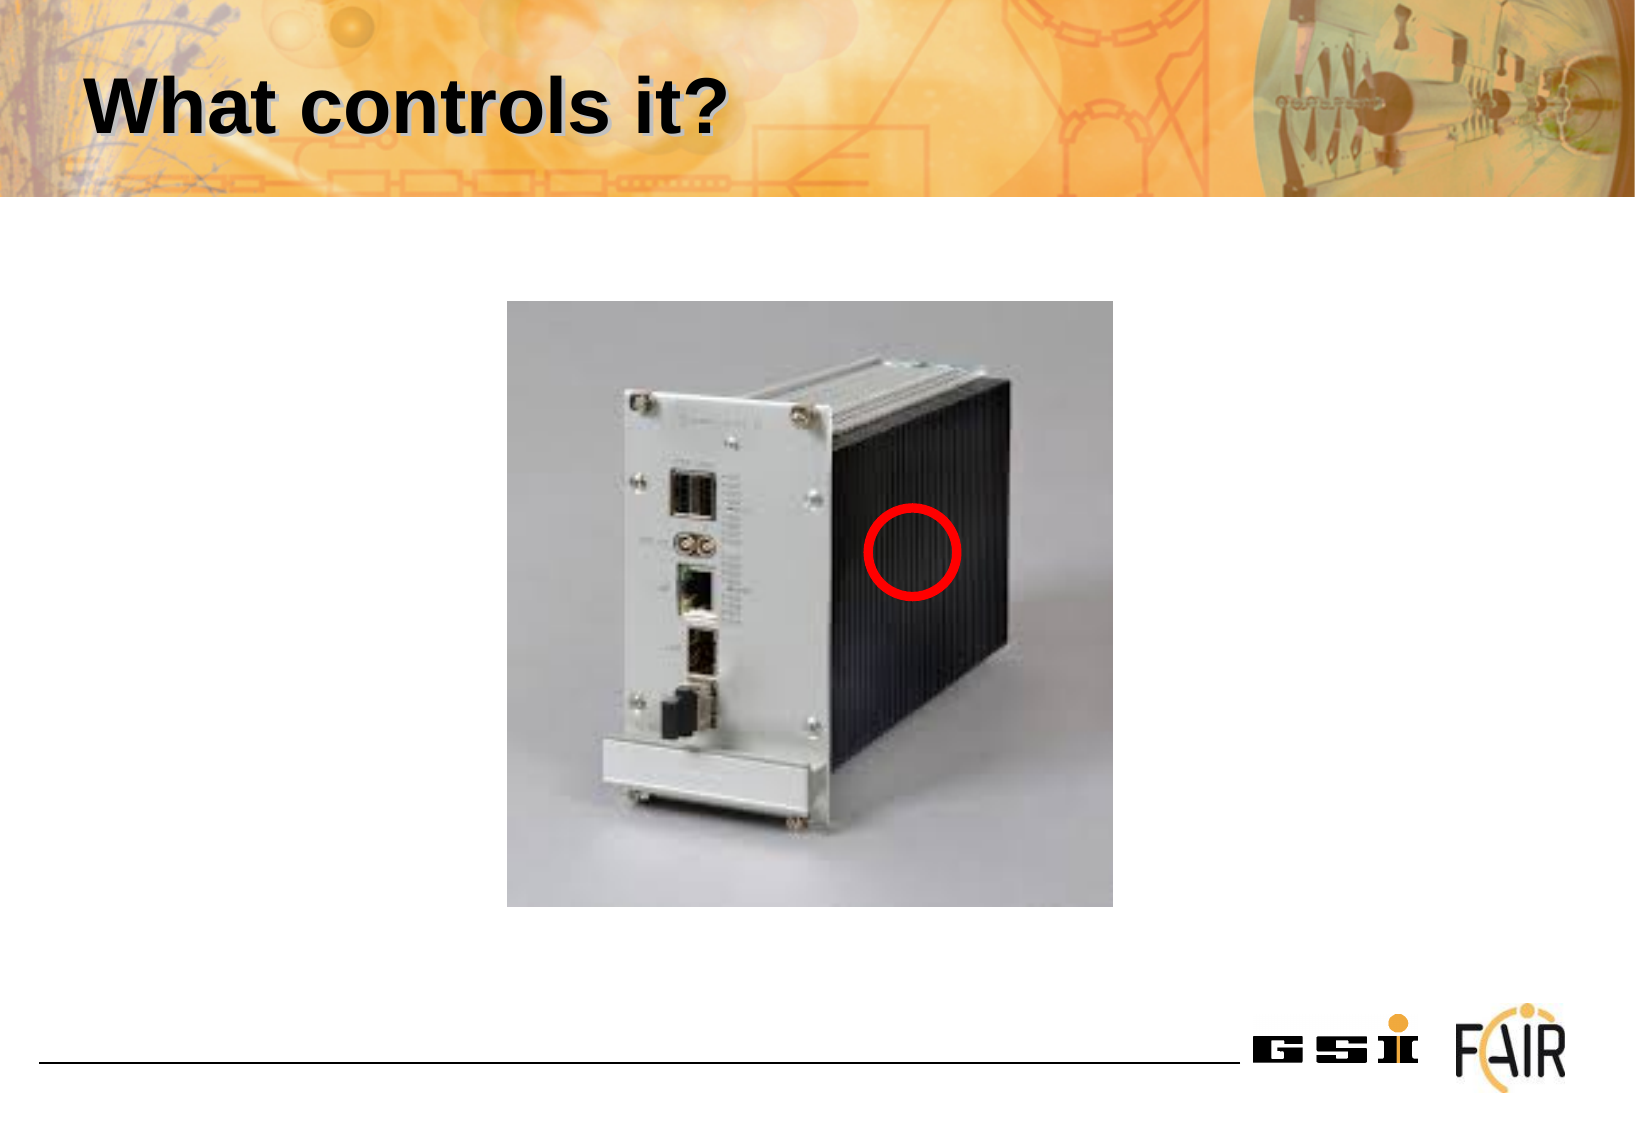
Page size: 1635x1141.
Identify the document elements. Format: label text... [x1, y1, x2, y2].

picture [507, 301, 1113, 907]
picture [0, 0, 1635, 197]
title What controls it? [68, 12, 1570, 191]
picture [1253, 1014, 1418, 1063]
picture [1456, 1003, 1565, 1093]
